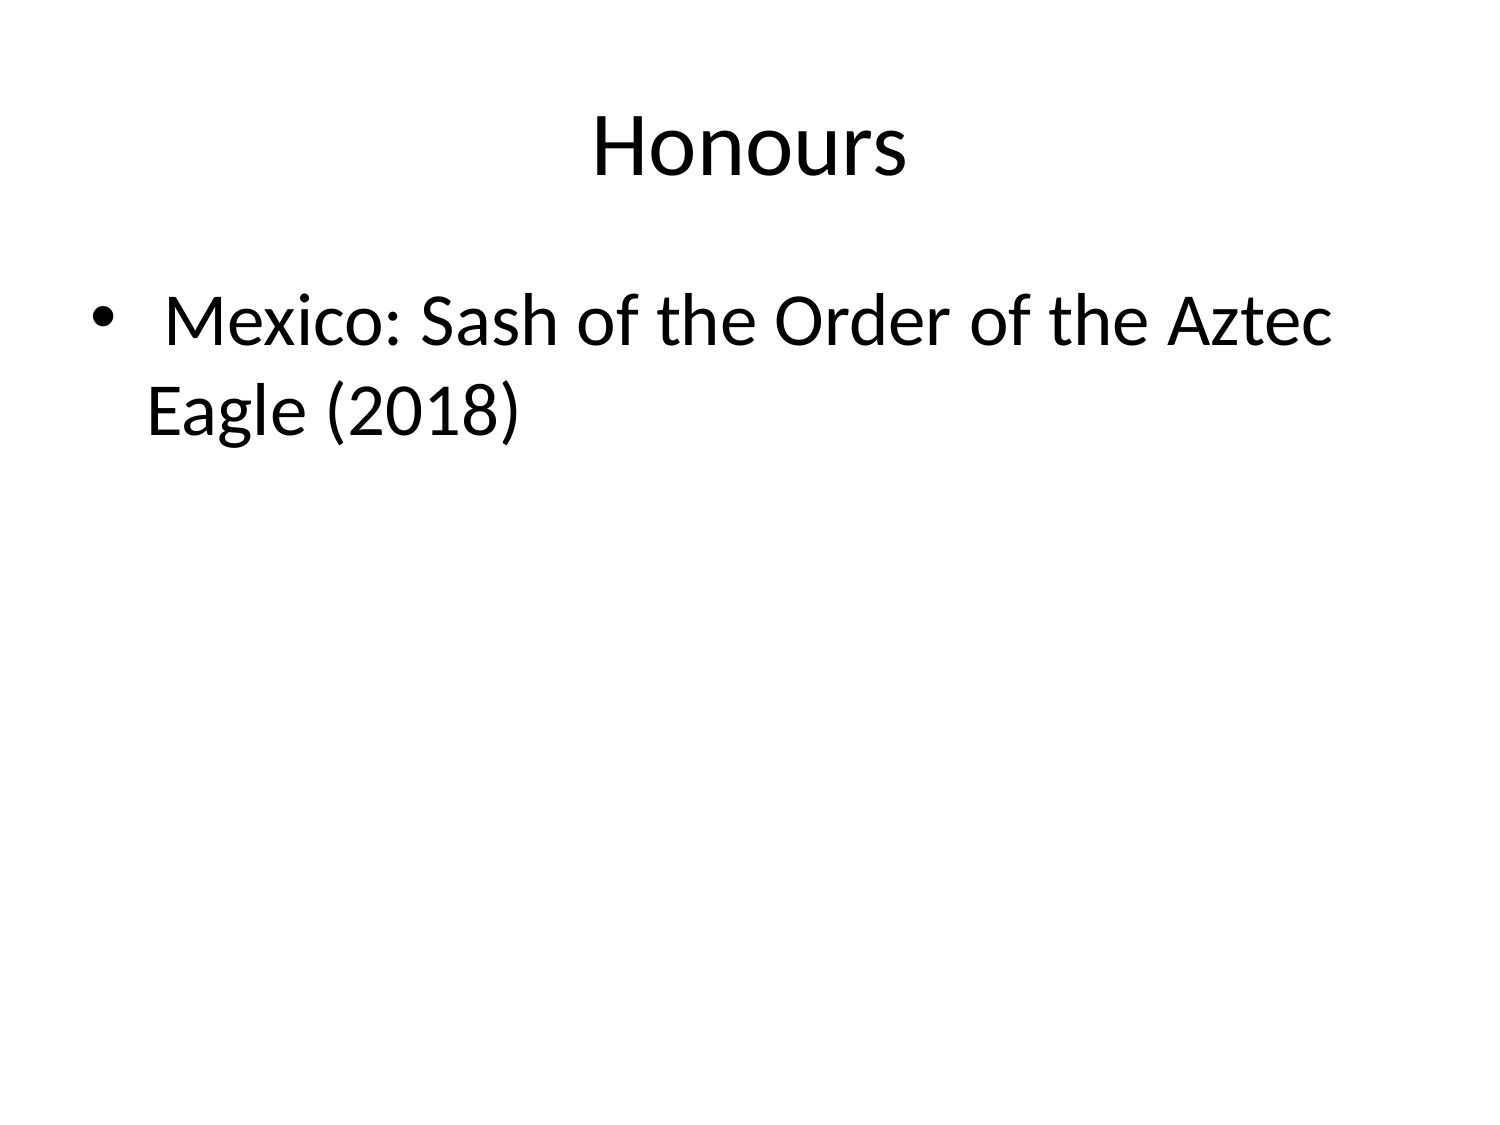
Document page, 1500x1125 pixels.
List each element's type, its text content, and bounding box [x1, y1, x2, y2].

list Mexico: Sash of the Order of the Aztec Eagle (2018) [75, 262, 1425, 1005]
title Honours [75, 45, 1425, 233]
